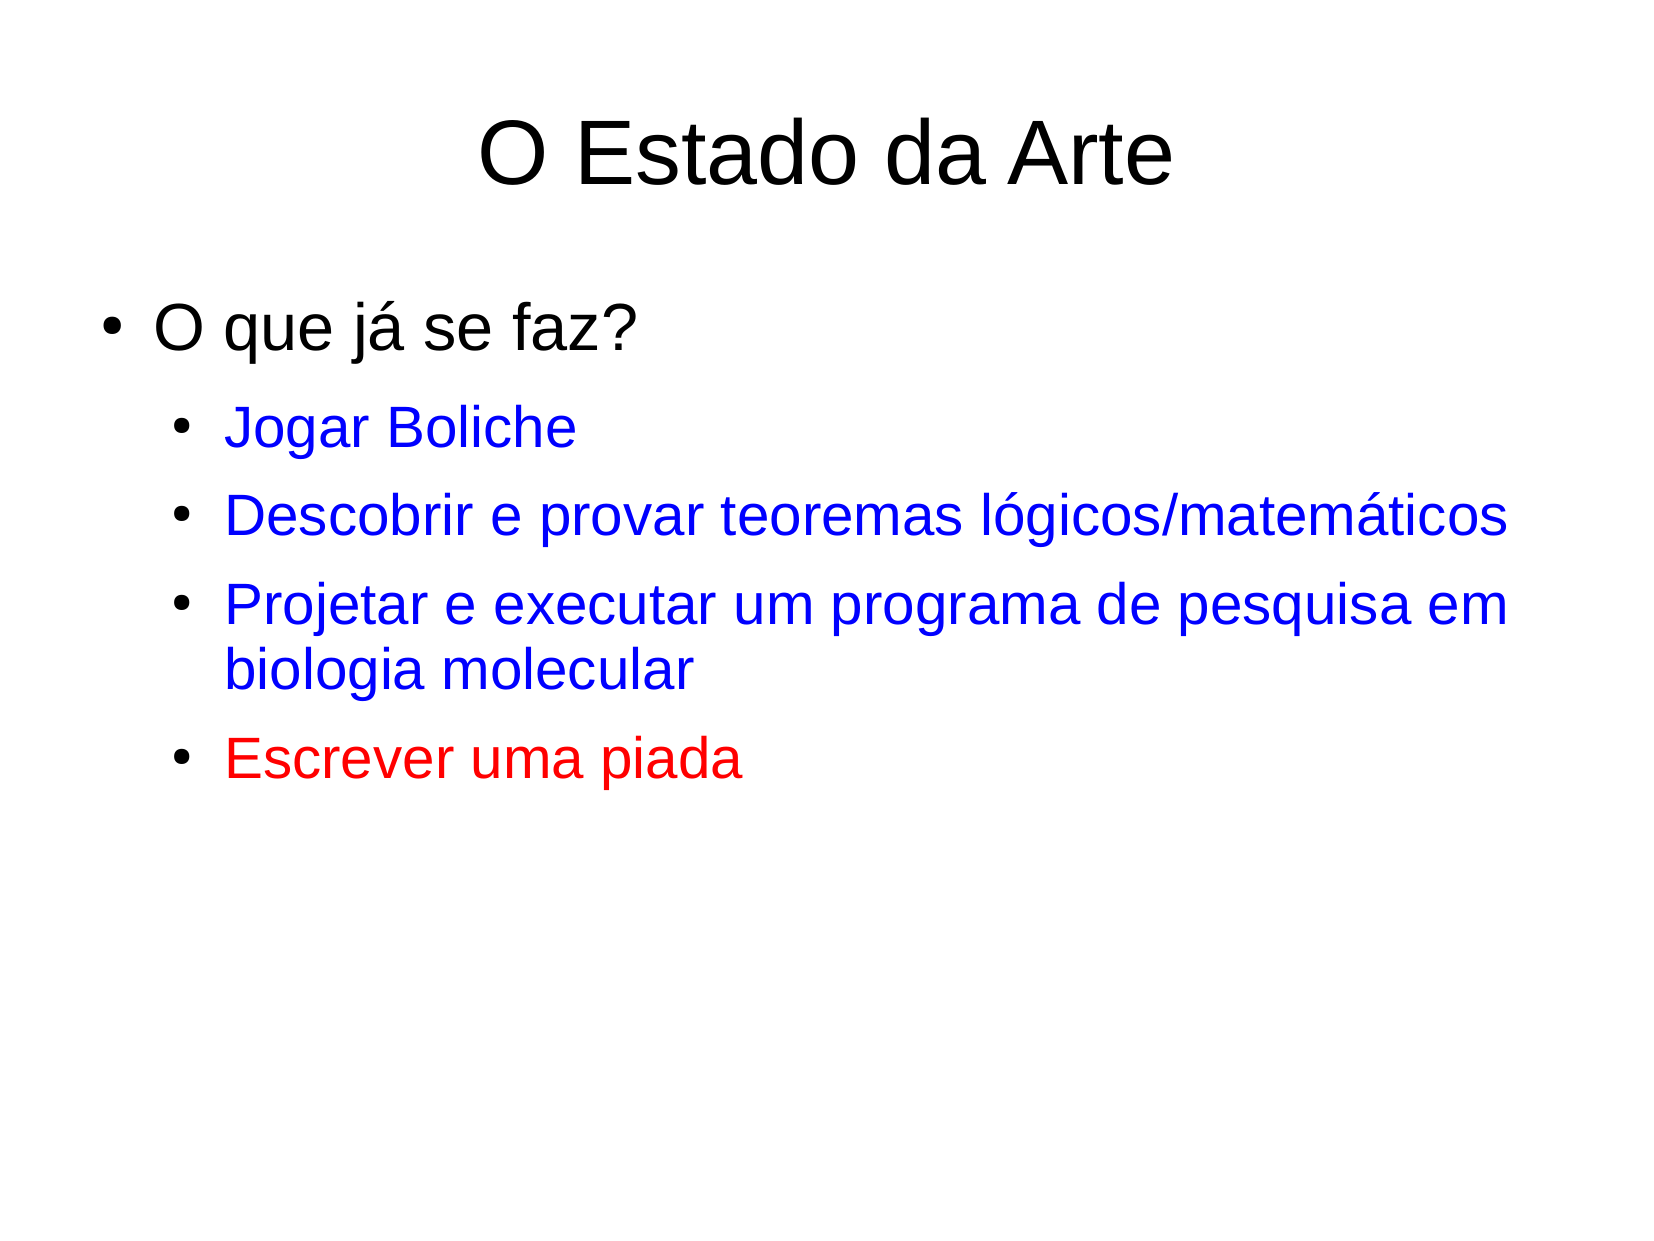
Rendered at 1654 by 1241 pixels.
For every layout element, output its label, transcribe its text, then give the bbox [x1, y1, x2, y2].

title O Estado da Arte [82, 49, 1571, 257]
list O que já se faz? Jogar Boliche Descobrir e provar teoremas lógicos/matemáticos Projetar e executar um programa de pesquisa em biologia molecular Escrever uma piada [82, 290, 1571, 1109]
